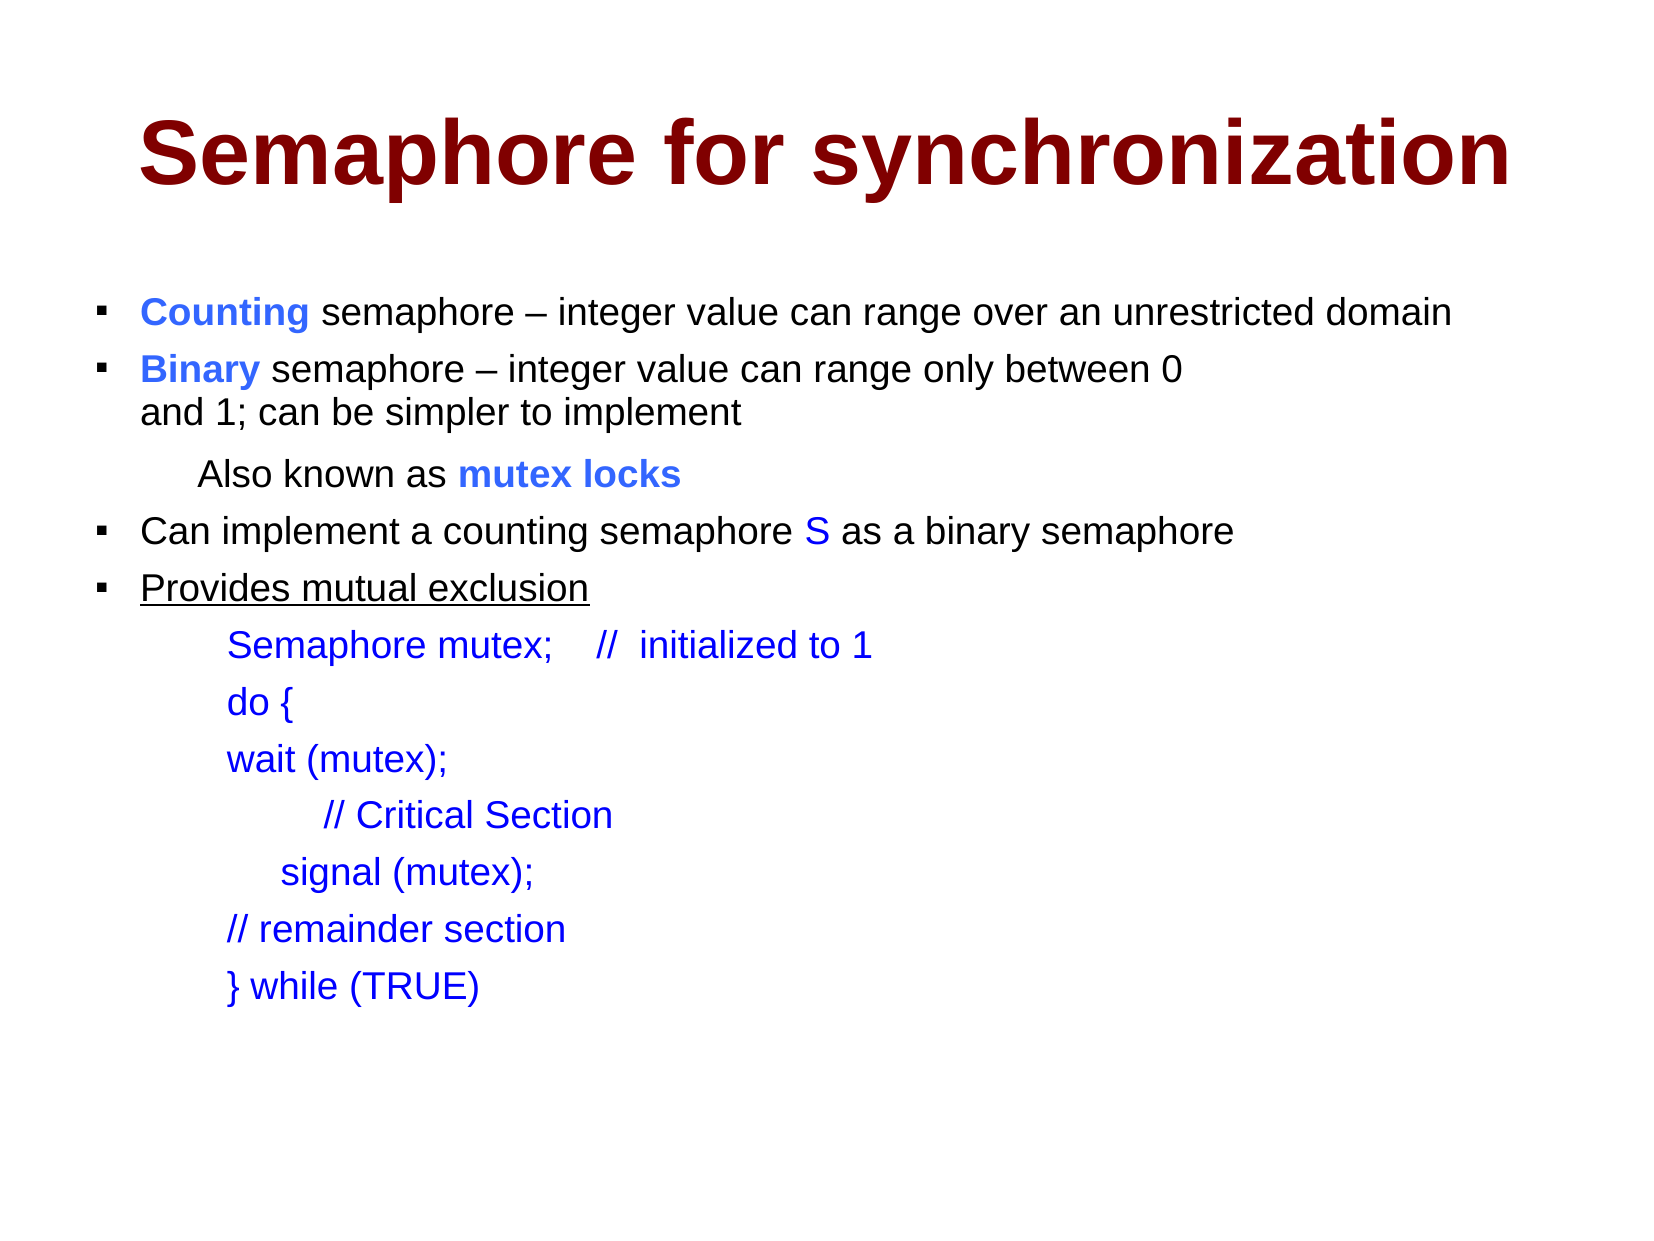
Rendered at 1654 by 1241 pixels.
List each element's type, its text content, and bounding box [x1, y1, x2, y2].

title Semaphore for synchronization [82, 49, 1571, 257]
list Counting semaphore – integer value can range over an unrestricted domain Binary semaphore – integer value can range only between 0 and 1; can be simpler to implement Also known as mutex locks Can implement a counting semaphore S as a binary semaphore Provides mutual exclusion Semaphore mutex; // initialized to 1 do { wait (mutex); // Critical Section signal (mutex); // remainder section } while (TRUE) [82, 290, 1571, 1010]
